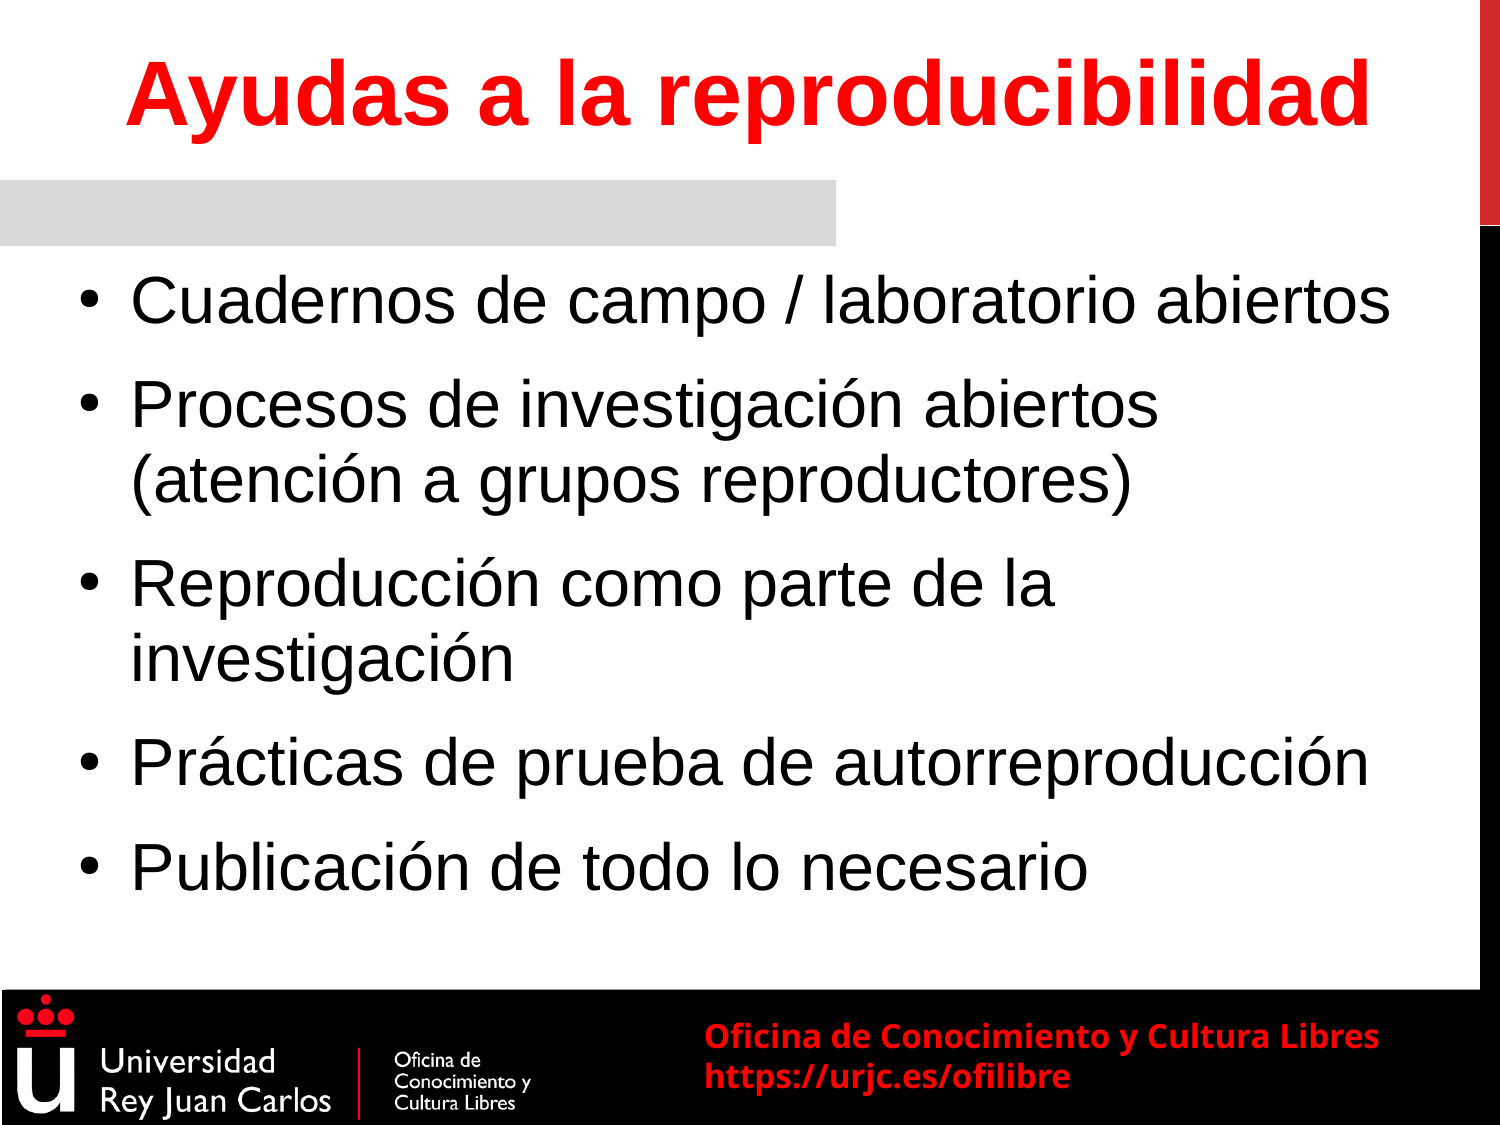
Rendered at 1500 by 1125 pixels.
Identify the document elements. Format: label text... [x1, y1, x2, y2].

title Ayudas a la reproducibilidad [75, 15, 1425, 172]
picture [17, 994, 531, 1120]
list Cuadernos de campo / laboratorio abiertos Procesos de investigación abiertos (atención a grupos reproductores) Reproducción como parte de la investigación Prácticas de prueba de autorreproducción Publicación de todo lo necesario [60, 263, 1426, 961]
